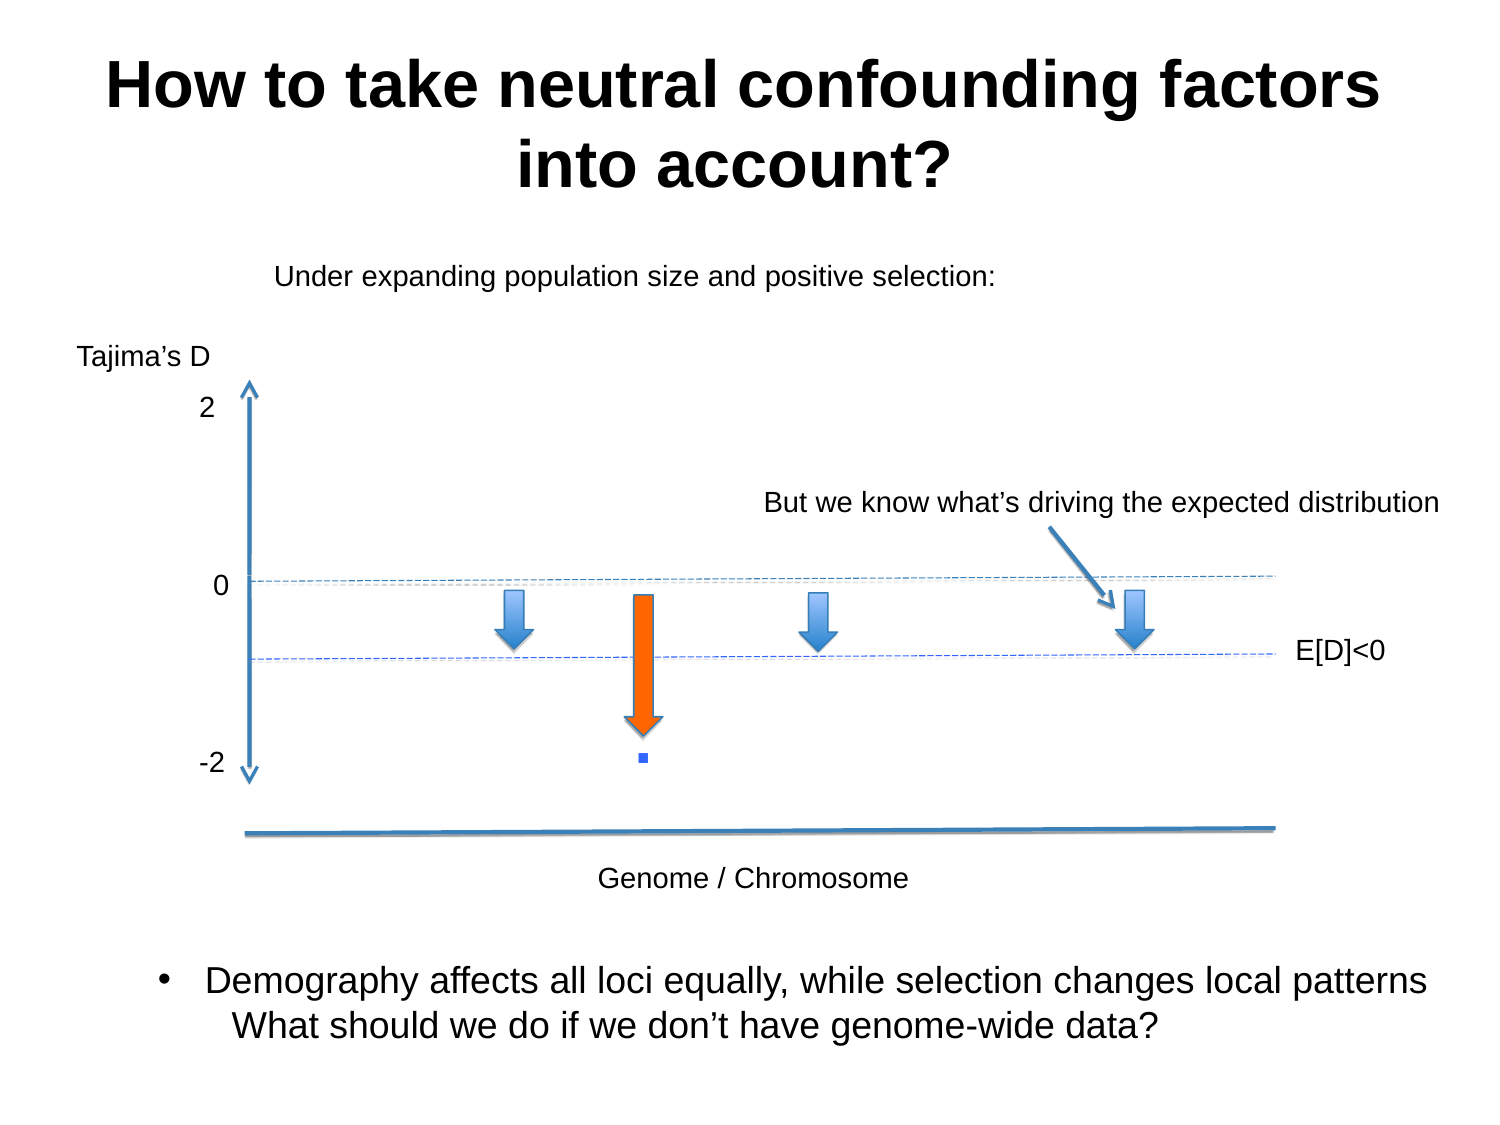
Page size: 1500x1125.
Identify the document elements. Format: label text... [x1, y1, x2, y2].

text_box [494, 590, 534, 649]
text_box -2 [184, 736, 241, 786]
text_box But we know what’s driving the expected distribution [748, 476, 1456, 527]
text_box 2 [184, 380, 231, 431]
text_box 0 [198, 558, 245, 609]
text_box E[D]<0 [1280, 624, 1401, 674]
text_box Demography affects all loci equally, while selection changes local patterns What should we do if we don’t have genome-wide data? [143, 948, 1443, 1054]
text_box [624, 594, 663, 737]
text_box [1115, 590, 1154, 649]
text_box . [619, 689, 668, 785]
text_box Genome / Chromosome [582, 851, 925, 902]
text_box Under expanding population size and positive selection: [259, 249, 1013, 300]
text_box [799, 592, 838, 652]
title How to take neutral confounding factors into account? [82, 70, 1407, 170]
text_box Tajima’s D [61, 330, 226, 380]
